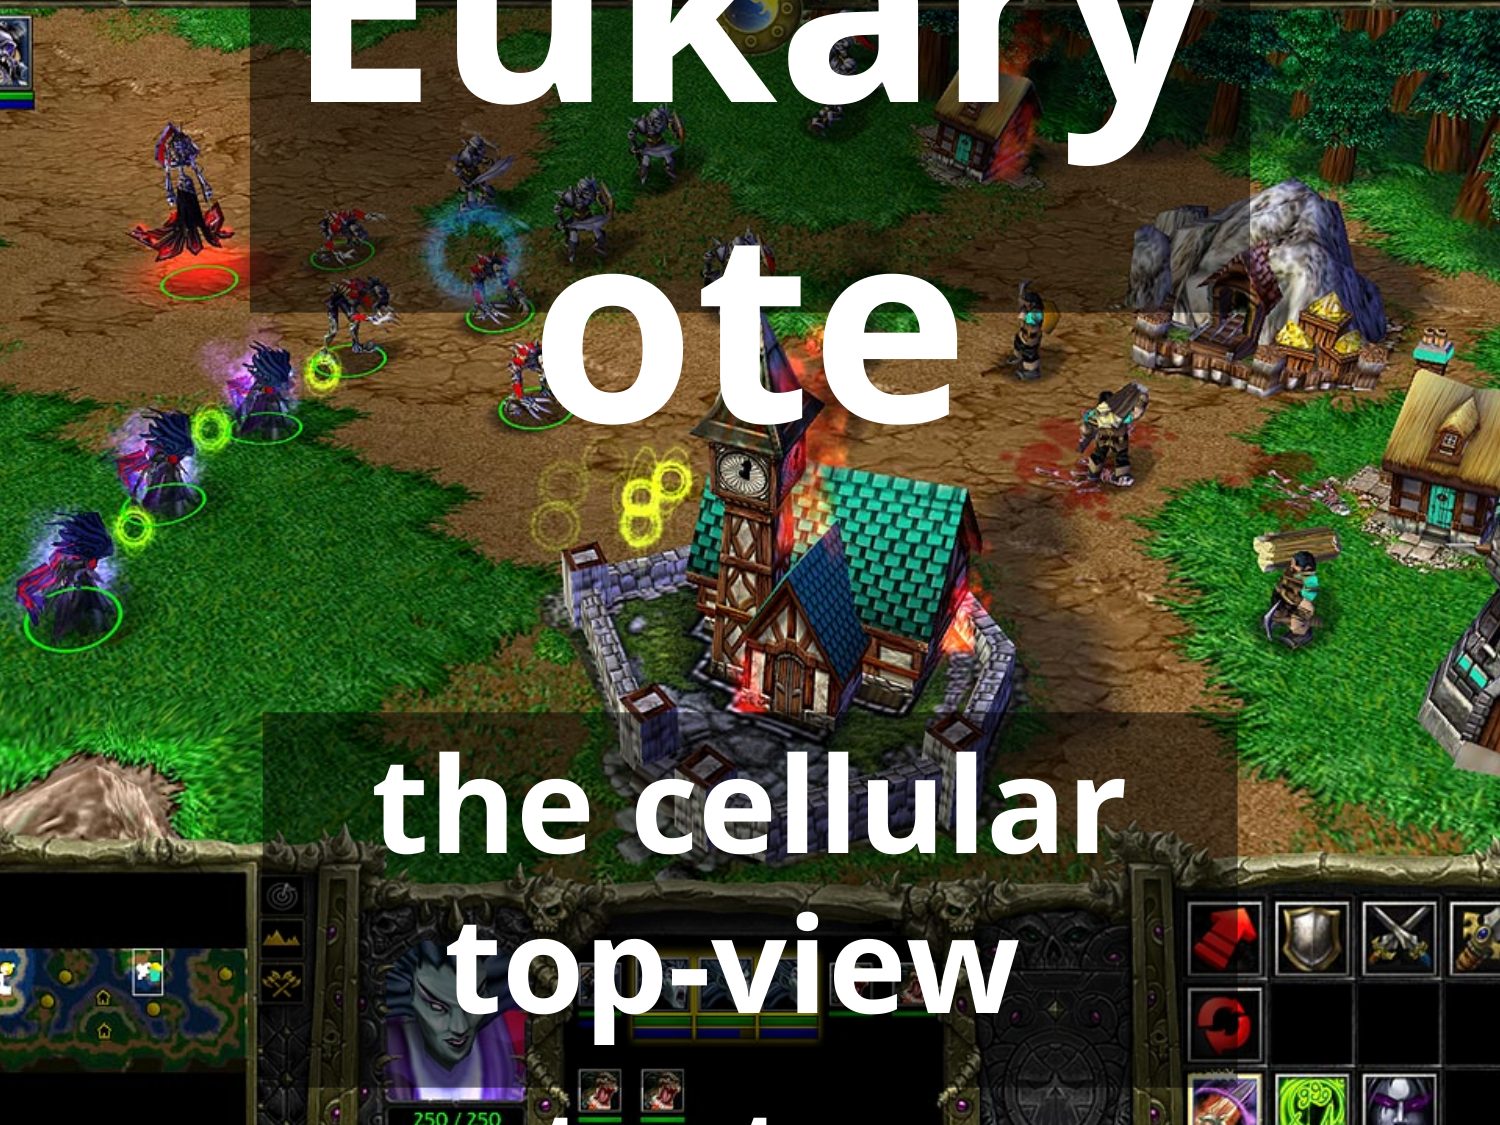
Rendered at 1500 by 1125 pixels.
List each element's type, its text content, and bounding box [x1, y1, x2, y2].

title Eukaryote [249, 0, 1251, 313]
picture [583, 313, 643, 393]
subtitle the cellular top-view strategy game [262, 712, 1238, 1088]
picture [864, 313, 920, 333]
picture [0, 0, 1500, 1125]
